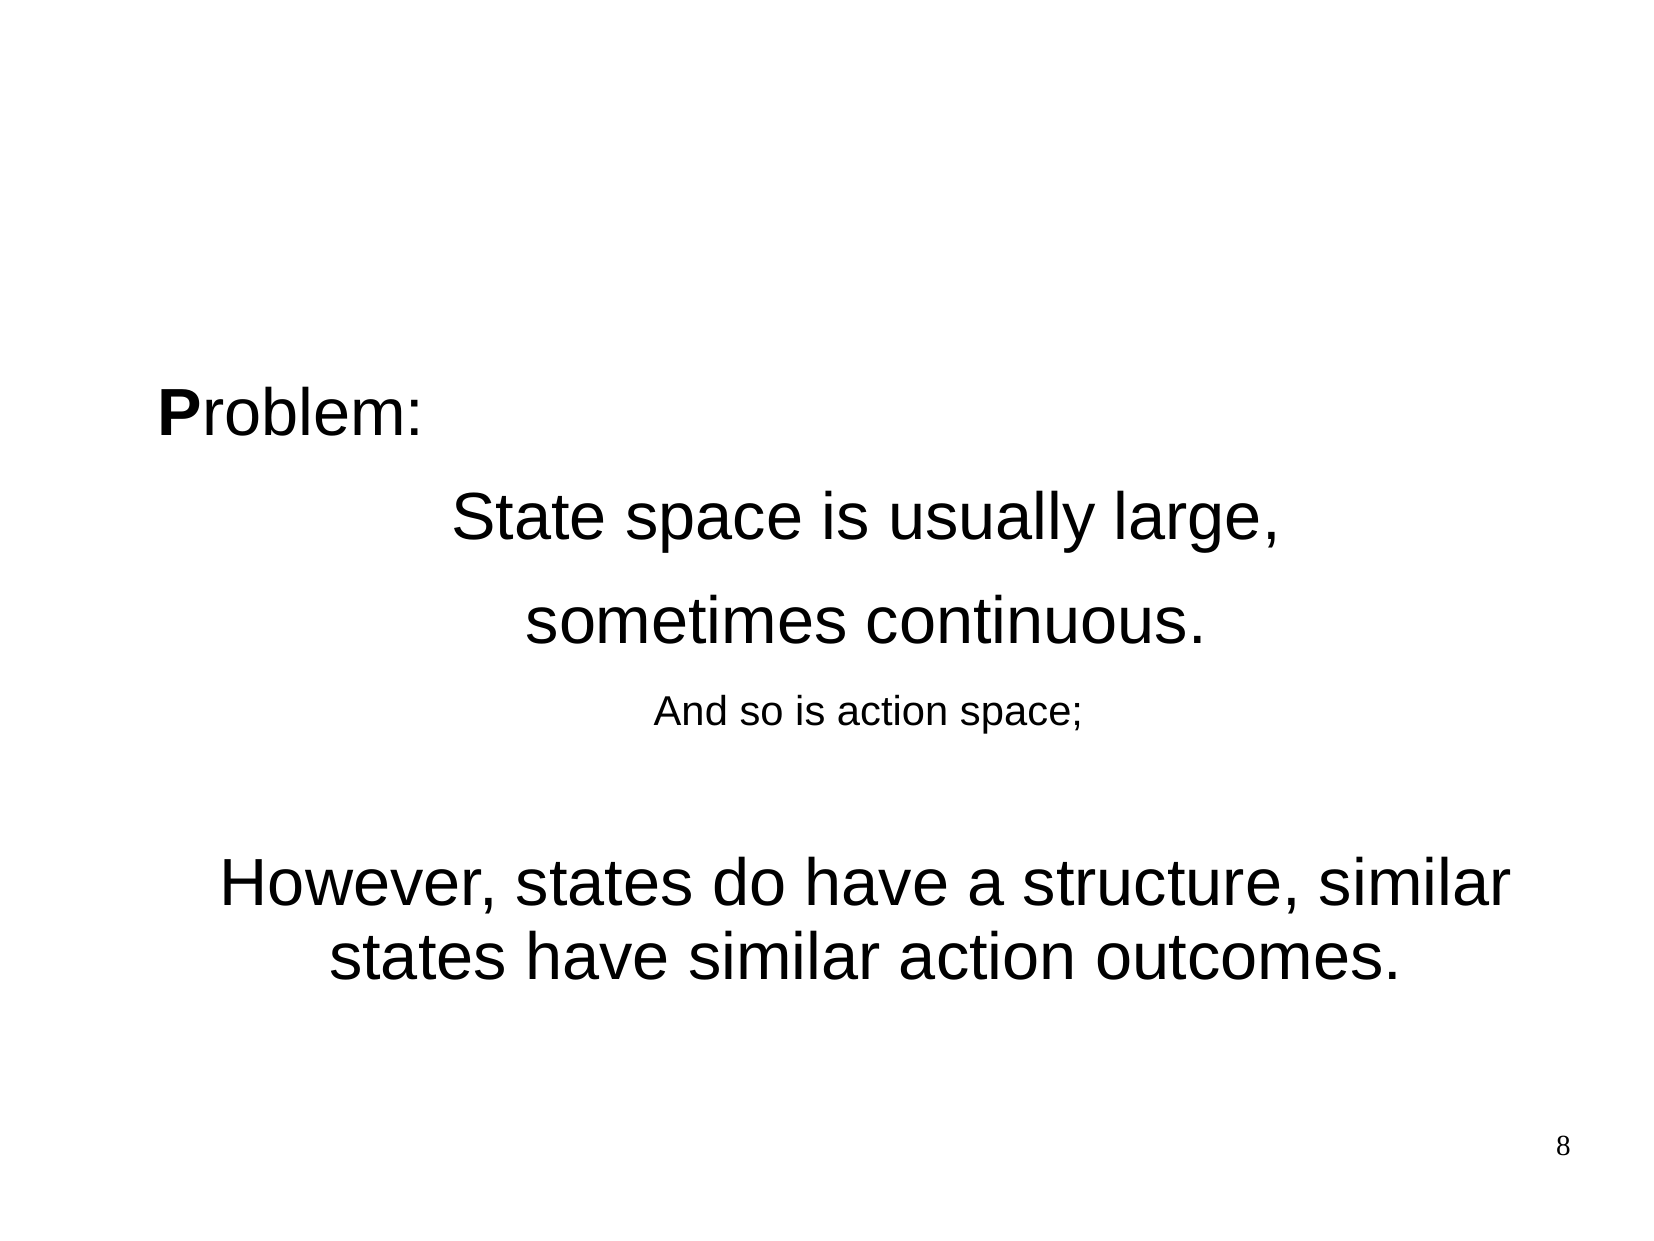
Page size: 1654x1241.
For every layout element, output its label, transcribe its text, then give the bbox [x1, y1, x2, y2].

list Problem: State space is usually large, sometimes continuous. And so is action space; However, states do have a structure, similar states have similar action outcomes. [86, 375, 1576, 1081]
